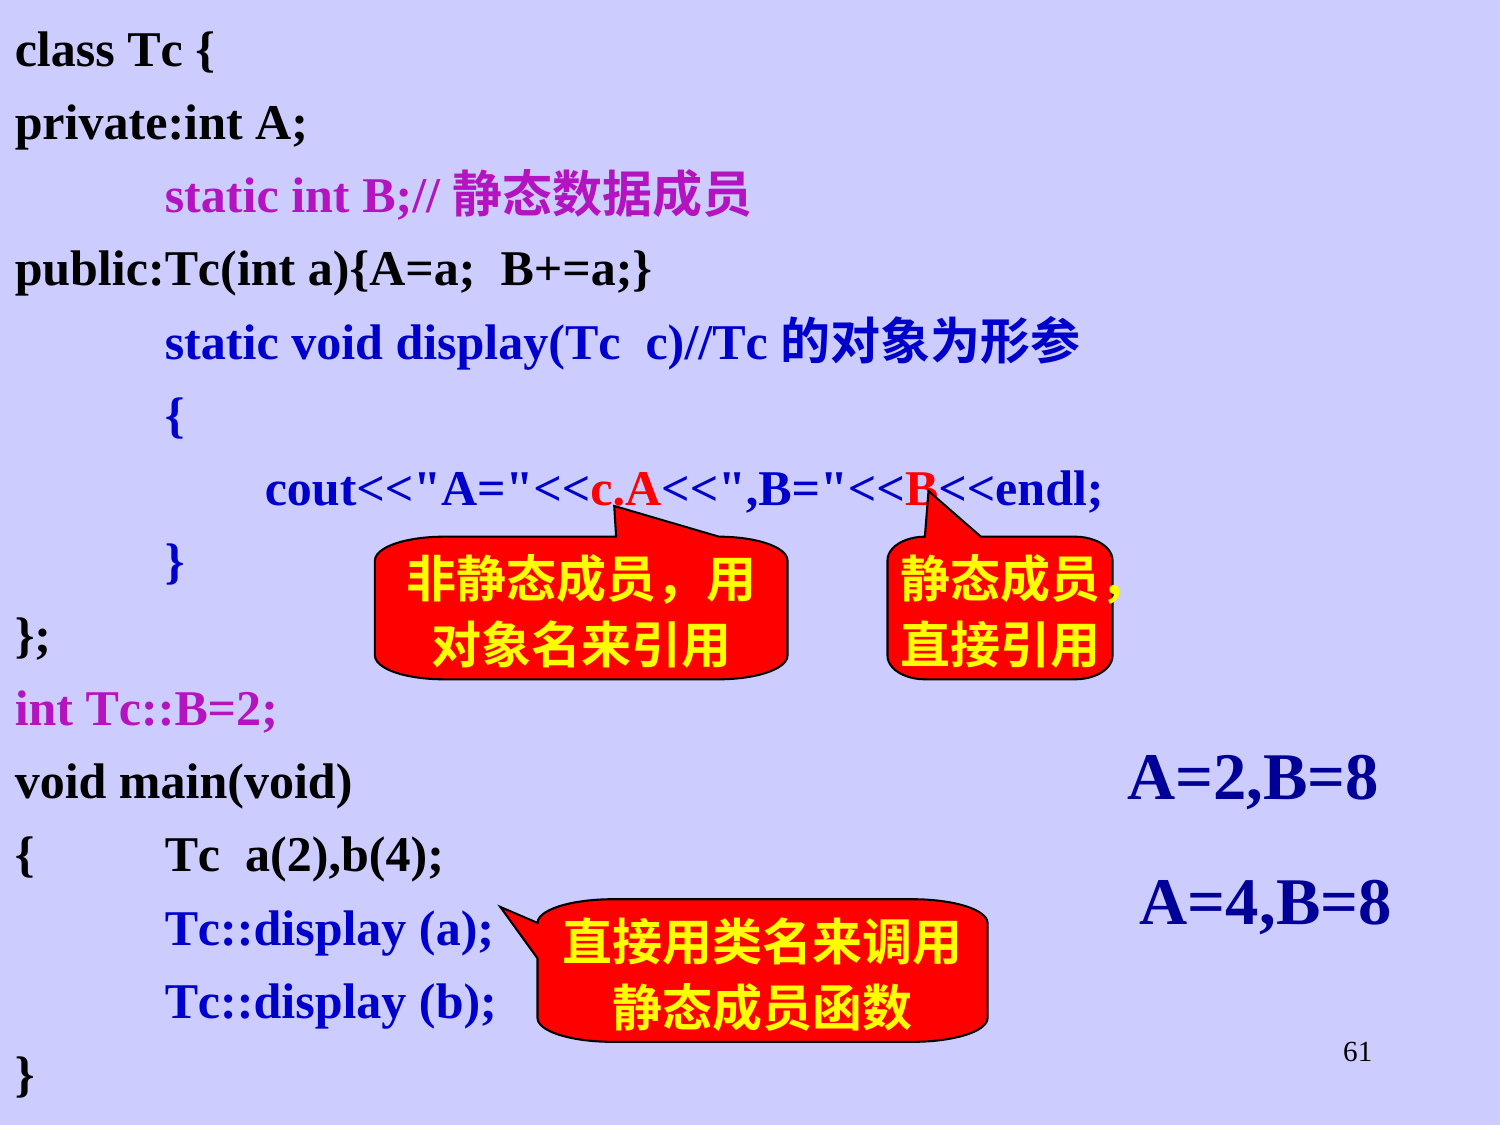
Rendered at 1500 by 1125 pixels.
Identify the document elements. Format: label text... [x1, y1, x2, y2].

text_box class Tc { private:int A; static int B;//静态数据成员 public:Tc(int a){A=a; B+=a;} static void display(Tc c)//Tc的对象为形参 { cout<<"A="<<c.A<<",B="<<B<<endl; } }; int Tc::B=2; void main(void) { Tc a(2),b(4); Tc::display (a); Tc::display (b); } [0, 24, 1126, 1108]
text_box <编号> [1126, 1025, 1388, 1101]
text_box A=2,B=8 [1112, 724, 1401, 821]
text_box 静态成员，直接引用 [887, 490, 1113, 680]
text_box 非静态成员，用对象名来引用 [374, 505, 788, 680]
text_box 直接用类名来调用静态成员函数 [500, 899, 988, 1042]
text_box A=4,B=8 [1125, 849, 1408, 946]
